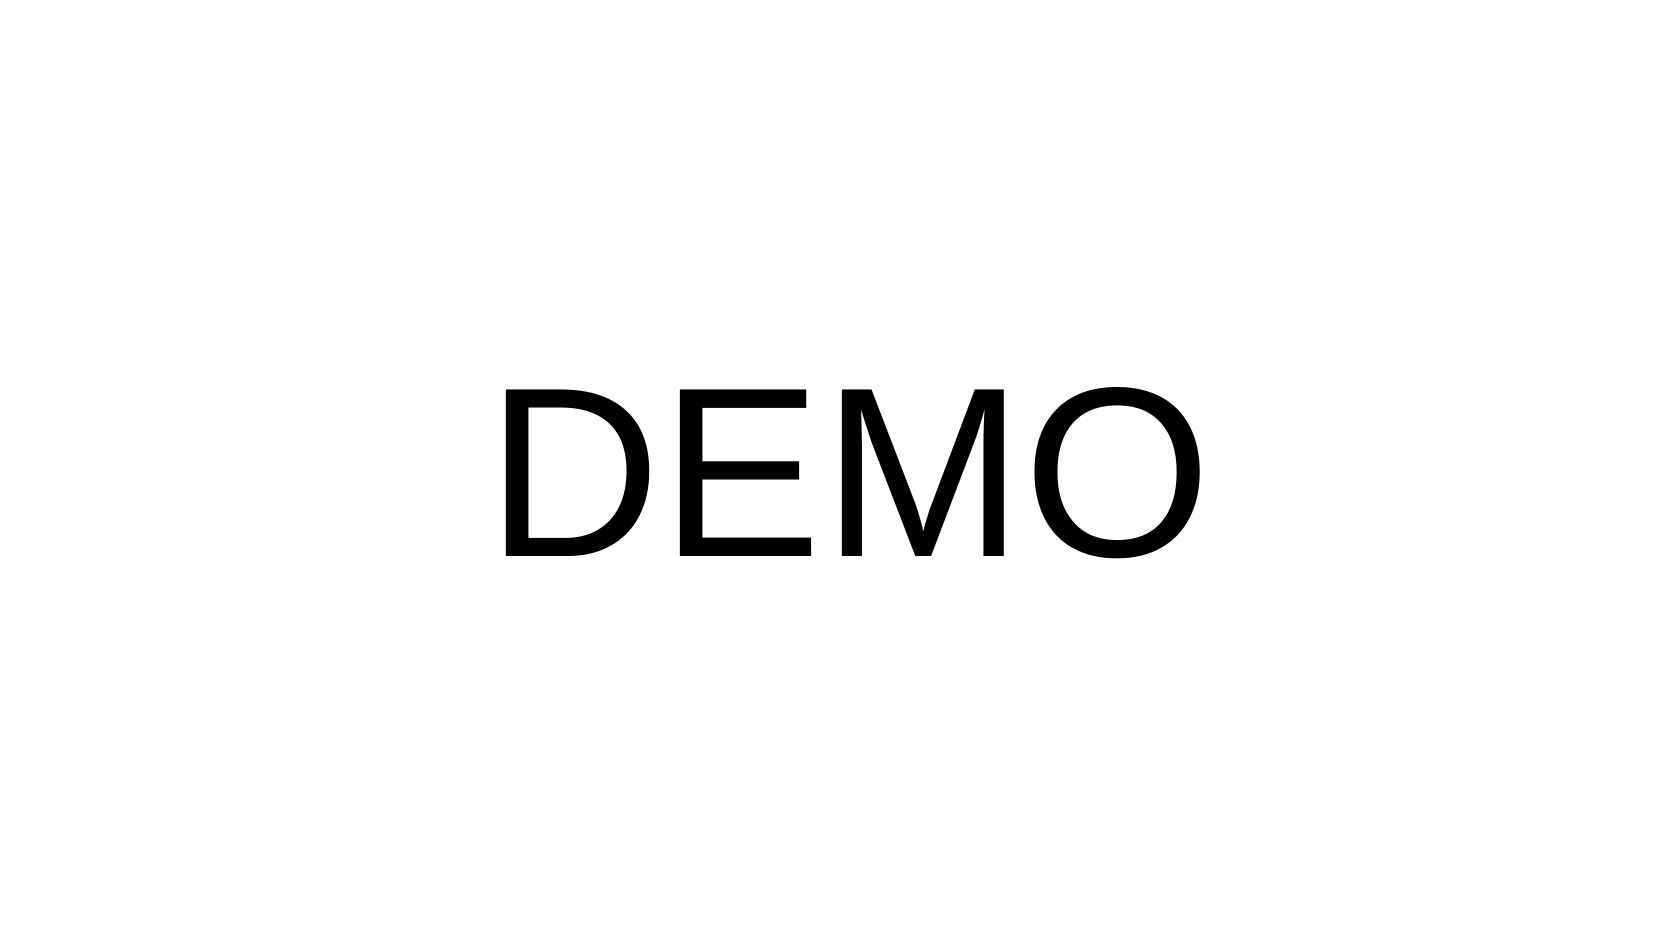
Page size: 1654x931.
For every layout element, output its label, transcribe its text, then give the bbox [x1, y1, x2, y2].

list DEMO [88, 118, 1506, 827]
